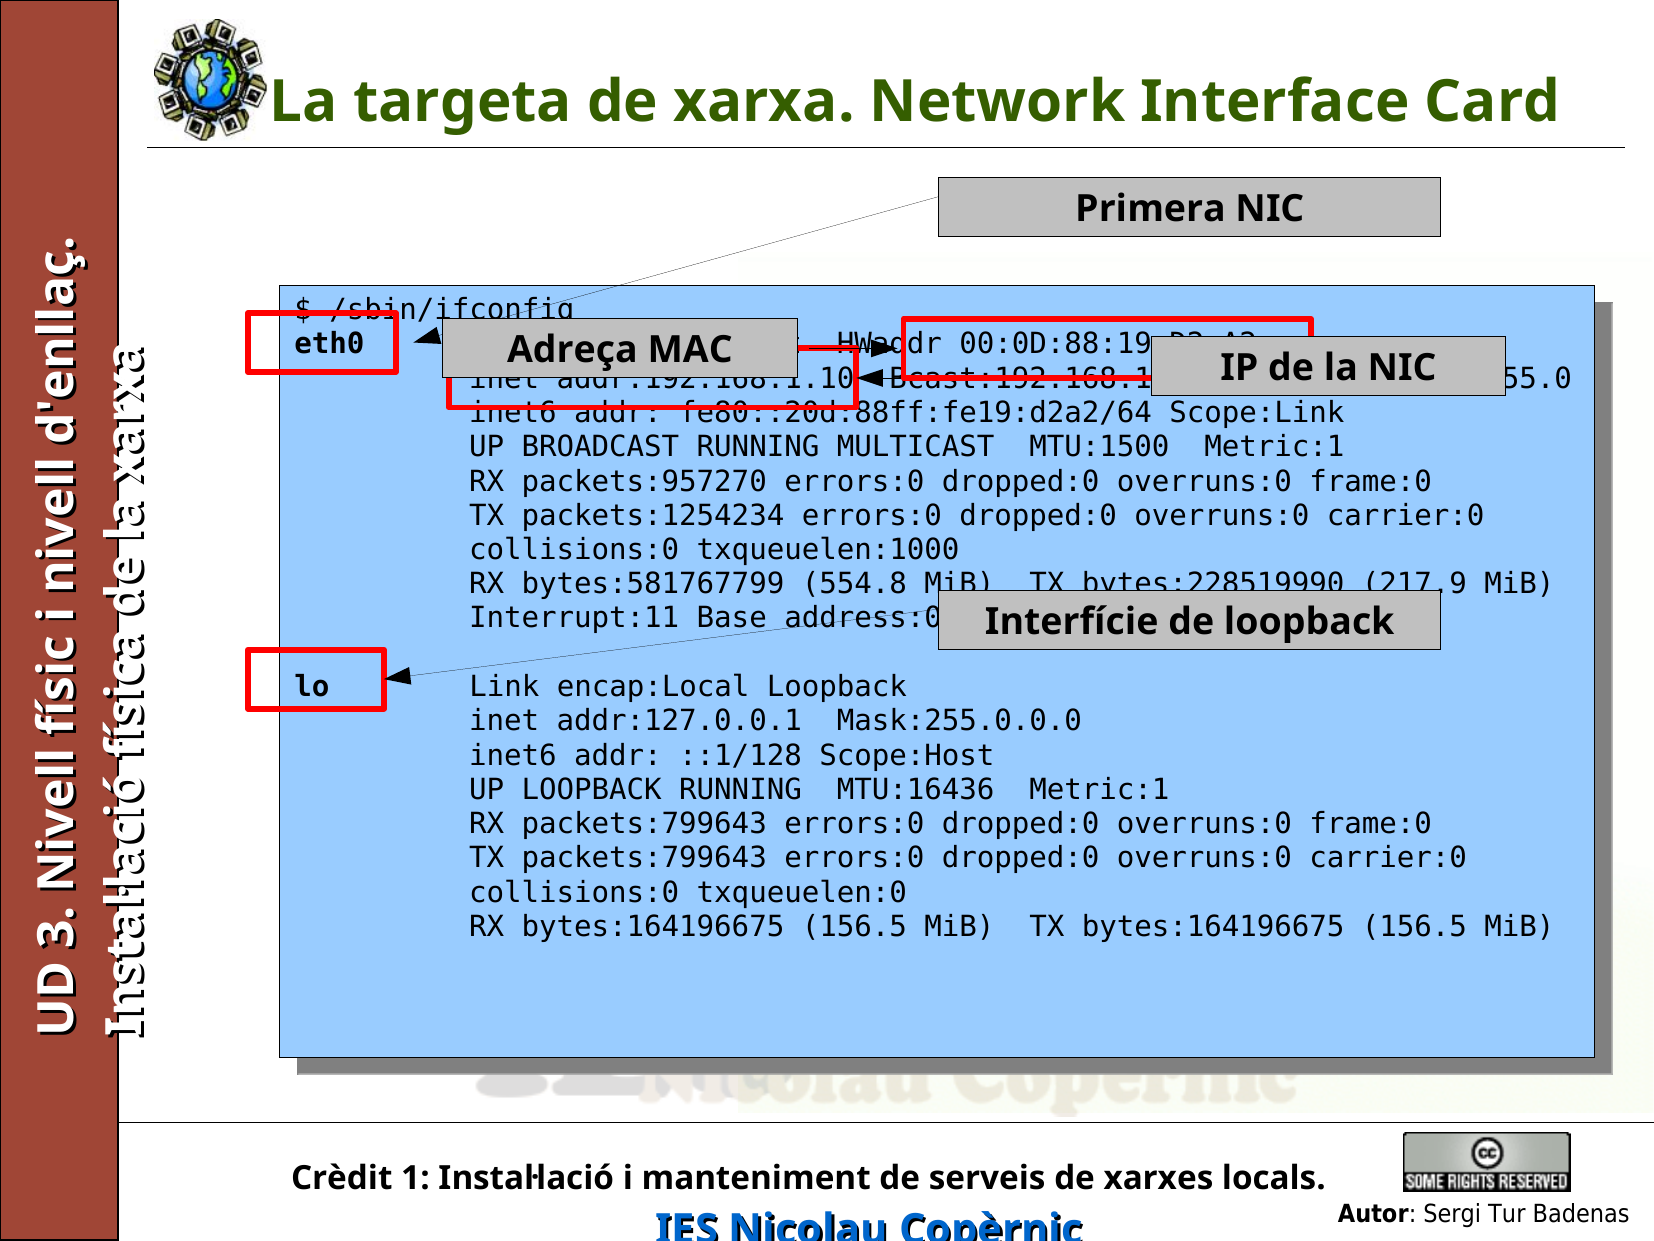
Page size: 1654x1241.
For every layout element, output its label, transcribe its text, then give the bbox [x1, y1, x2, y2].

text_box Interfície de loopback [938, 590, 1441, 650]
text_box Primera NIC [938, 177, 1441, 237]
text_box Adreça MAC [442, 318, 798, 378]
picture [466, 252, 1654, 1117]
picture [154, 19, 268, 142]
text_box $ /sbin/ifconfig eth0 Link encap:Ethernet HWaddr 00:0D:88:19:D2:A2 inet addr:192.168.1.10 Bcast:192.168.1.255 Mask:255.255.255.0 inet6 addr: fe80::20d:88ff:fe19:d2a2/64 Scope:Link UP BROADCAST RUNNING MULTICAST MTU:1500 Metric:1 RX packets:957270 errors:0 dropped:0 overruns:0 frame:0 TX packets:1254234 errors:0 dropped:0 overruns:0 carrier:0 collisions:0 txqueuelen:1000 RX bytes:581767799 (554.8 MiB) TX bytes:228519990 (217.9 MiB) Interrupt:11 Base address:0x4000 lo Link encap:Local Loopback inet addr:127.0.0.1 Mask:255.0.0.0 inet6 addr: ::1/128 Scope:Host UP LOOPBACK RUNNING MTU:16436 Metric:1 RX packets:799643 errors:0 dropped:0 overruns:0 frame:0 TX packets:799643 errors:0 dropped:0 overruns:0 carrier:0 collisions:0 txqueuelen:0 RX bytes:164196675 (156.5 MiB) TX bytes:164196675 (156.5 MiB) [279, 285, 1595, 1058]
picture [1403, 1132, 1571, 1192]
text_box IP de la NIC [1151, 336, 1506, 396]
title La targeta de xarxa. Network Interface Card [171, 56, 1654, 141]
